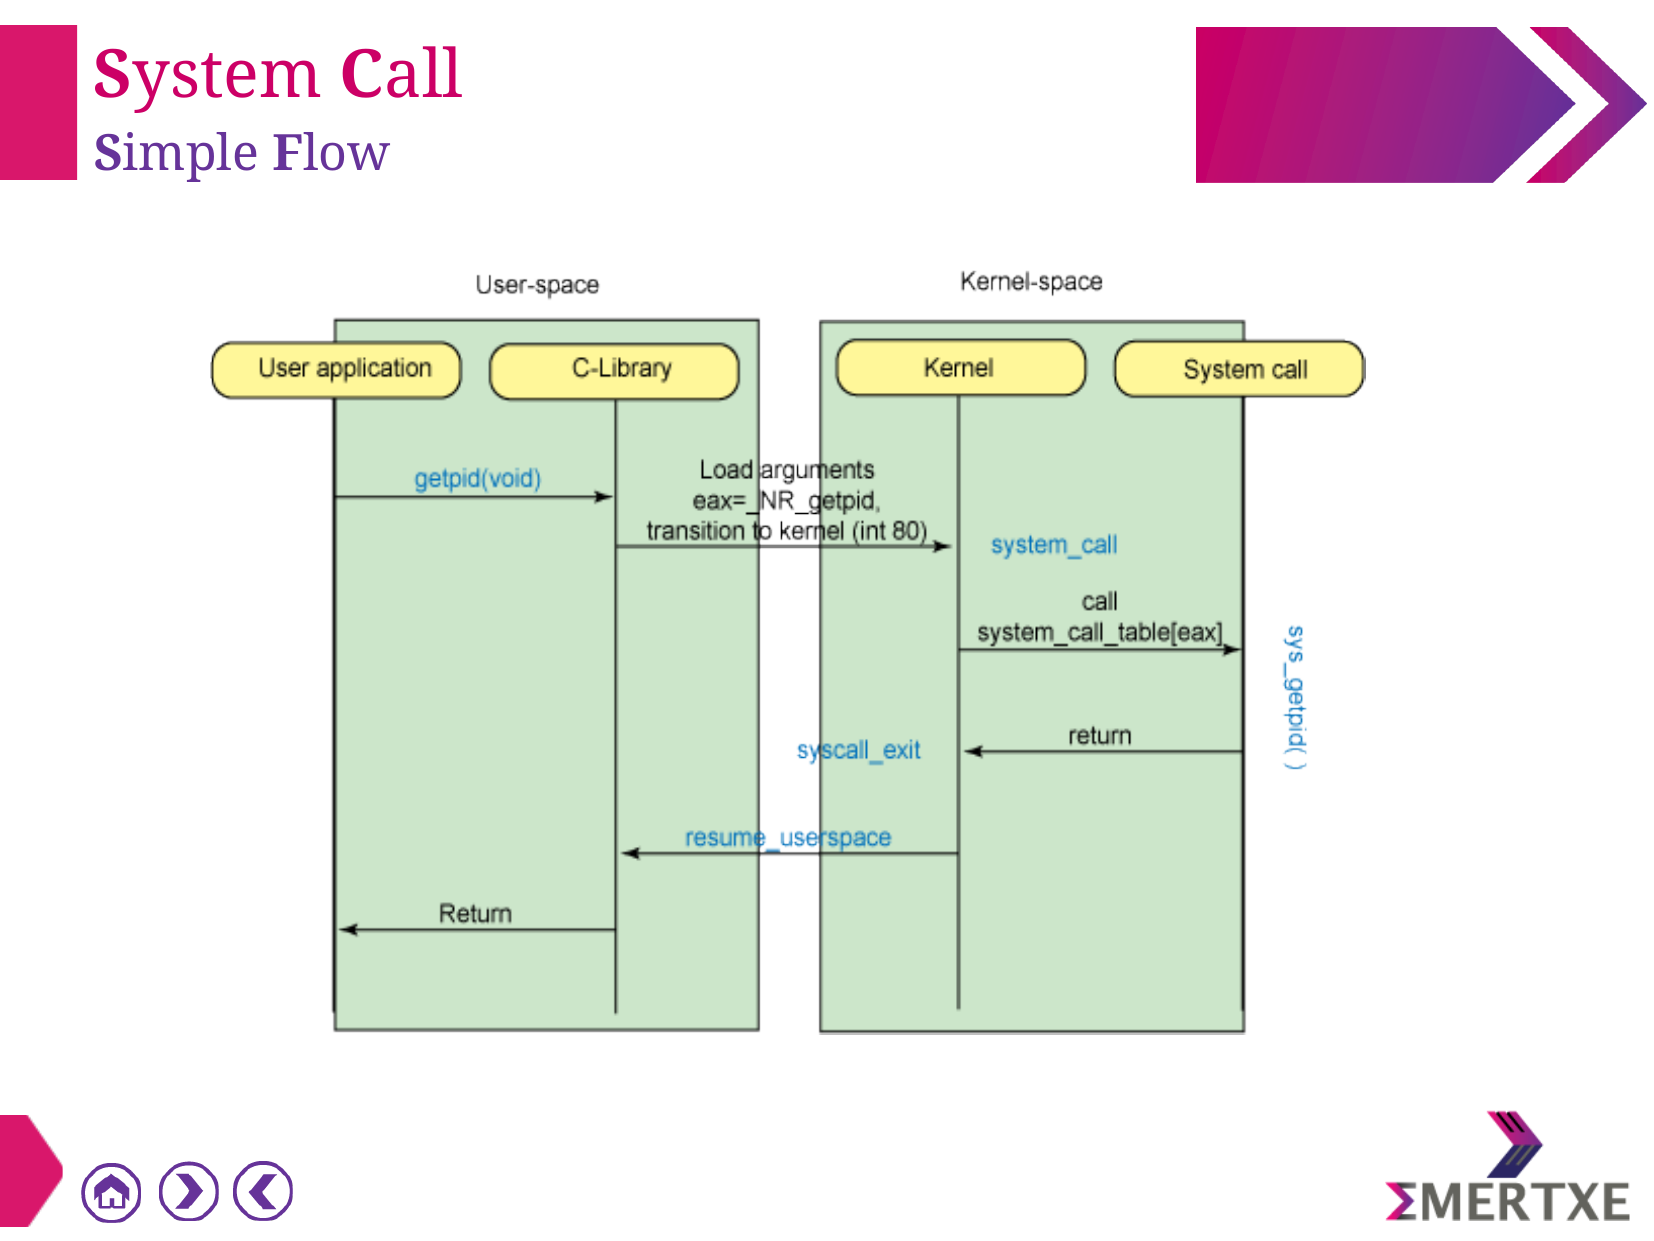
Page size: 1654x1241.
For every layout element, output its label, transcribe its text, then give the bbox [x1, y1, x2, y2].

picture [233, 1161, 293, 1222]
picture [159, 1161, 219, 1221]
picture [210, 269, 1366, 1036]
picture [81, 1163, 141, 1223]
picture [1385, 1107, 1631, 1221]
picture [1571, 27, 1647, 183]
title System Call Simple Flow [93, 2, 1571, 210]
